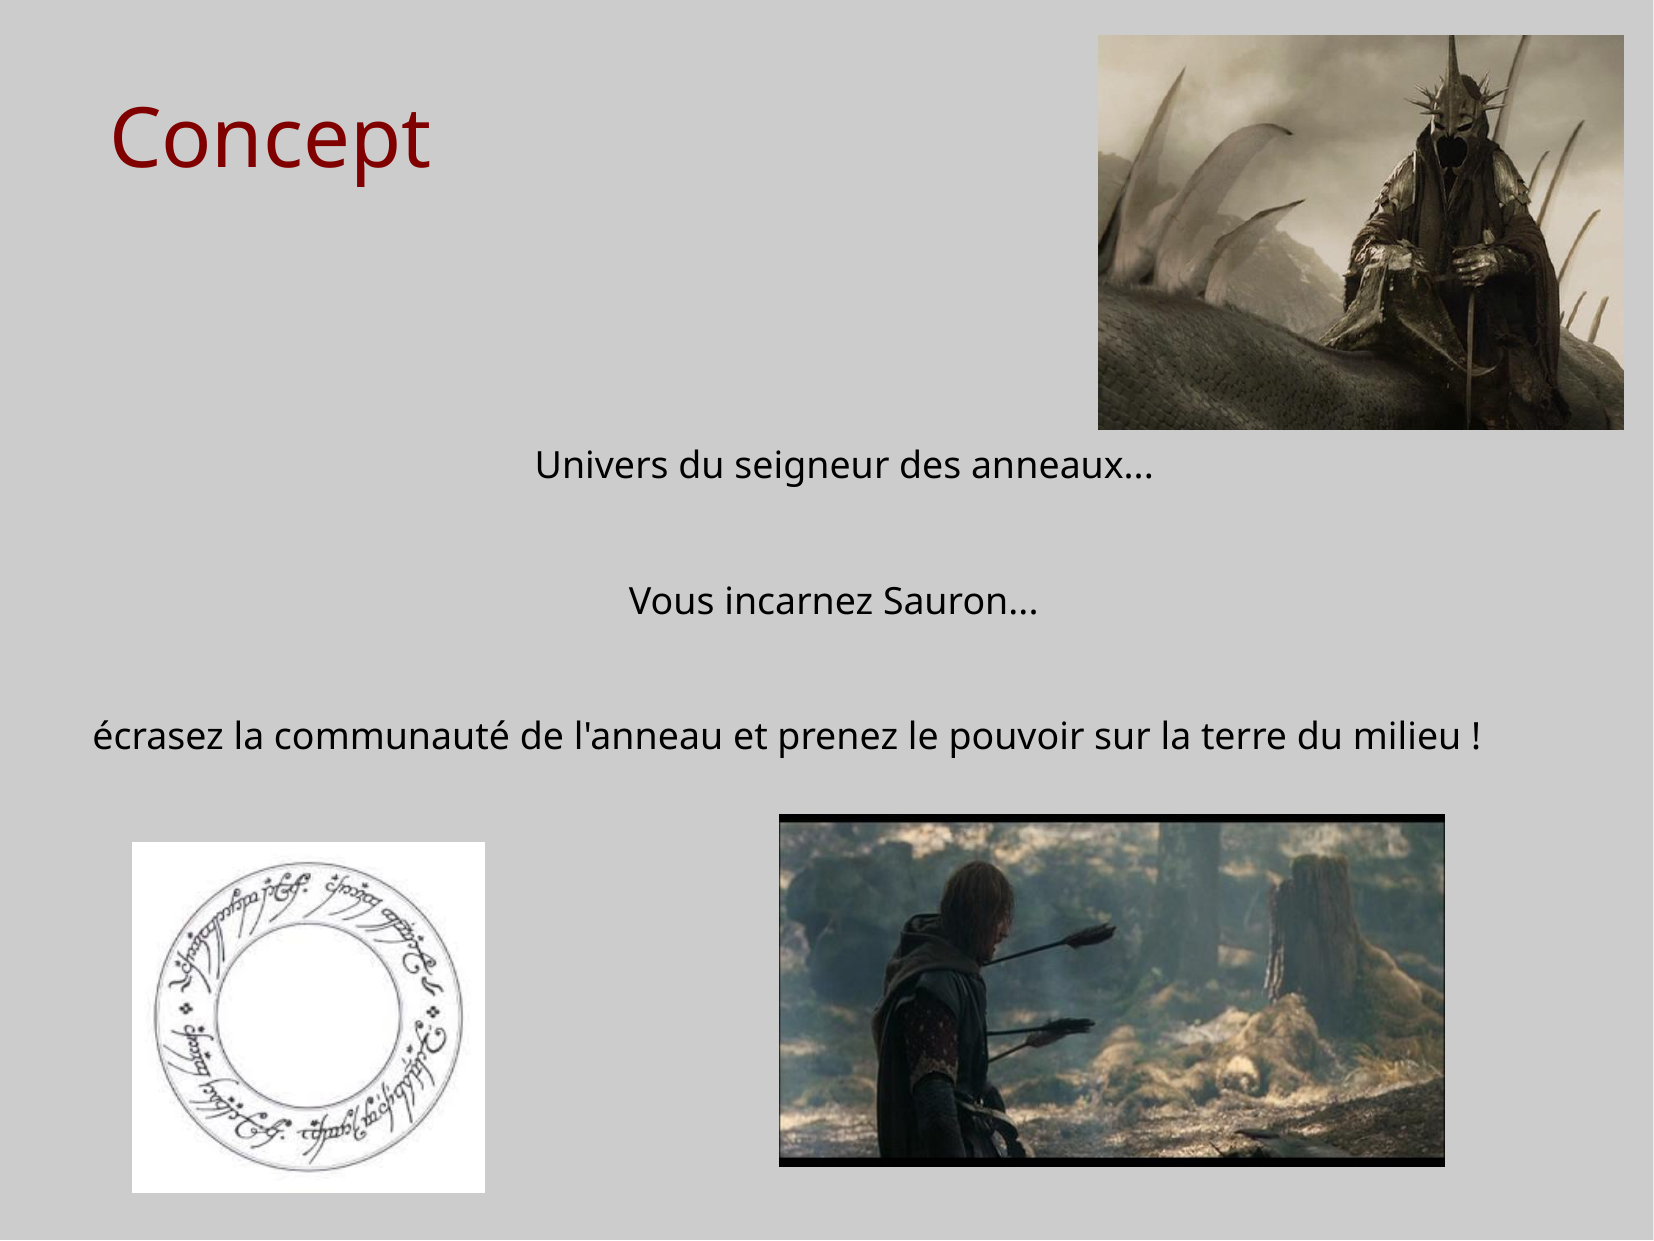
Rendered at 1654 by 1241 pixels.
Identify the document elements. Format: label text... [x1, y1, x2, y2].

picture [1098, 35, 1624, 430]
text_box écrasez la communauté de l'anneau et prenez le pouvoir sur la terre du milieu ! [77, 702, 1595, 768]
picture [132, 842, 485, 1193]
text_box Concept [94, 70, 1098, 198]
picture [779, 814, 1445, 1167]
text_box Vous incarnez Sauron... [614, 566, 1074, 633]
text_box Univers du seigneur des anneaux... [519, 430, 1359, 561]
